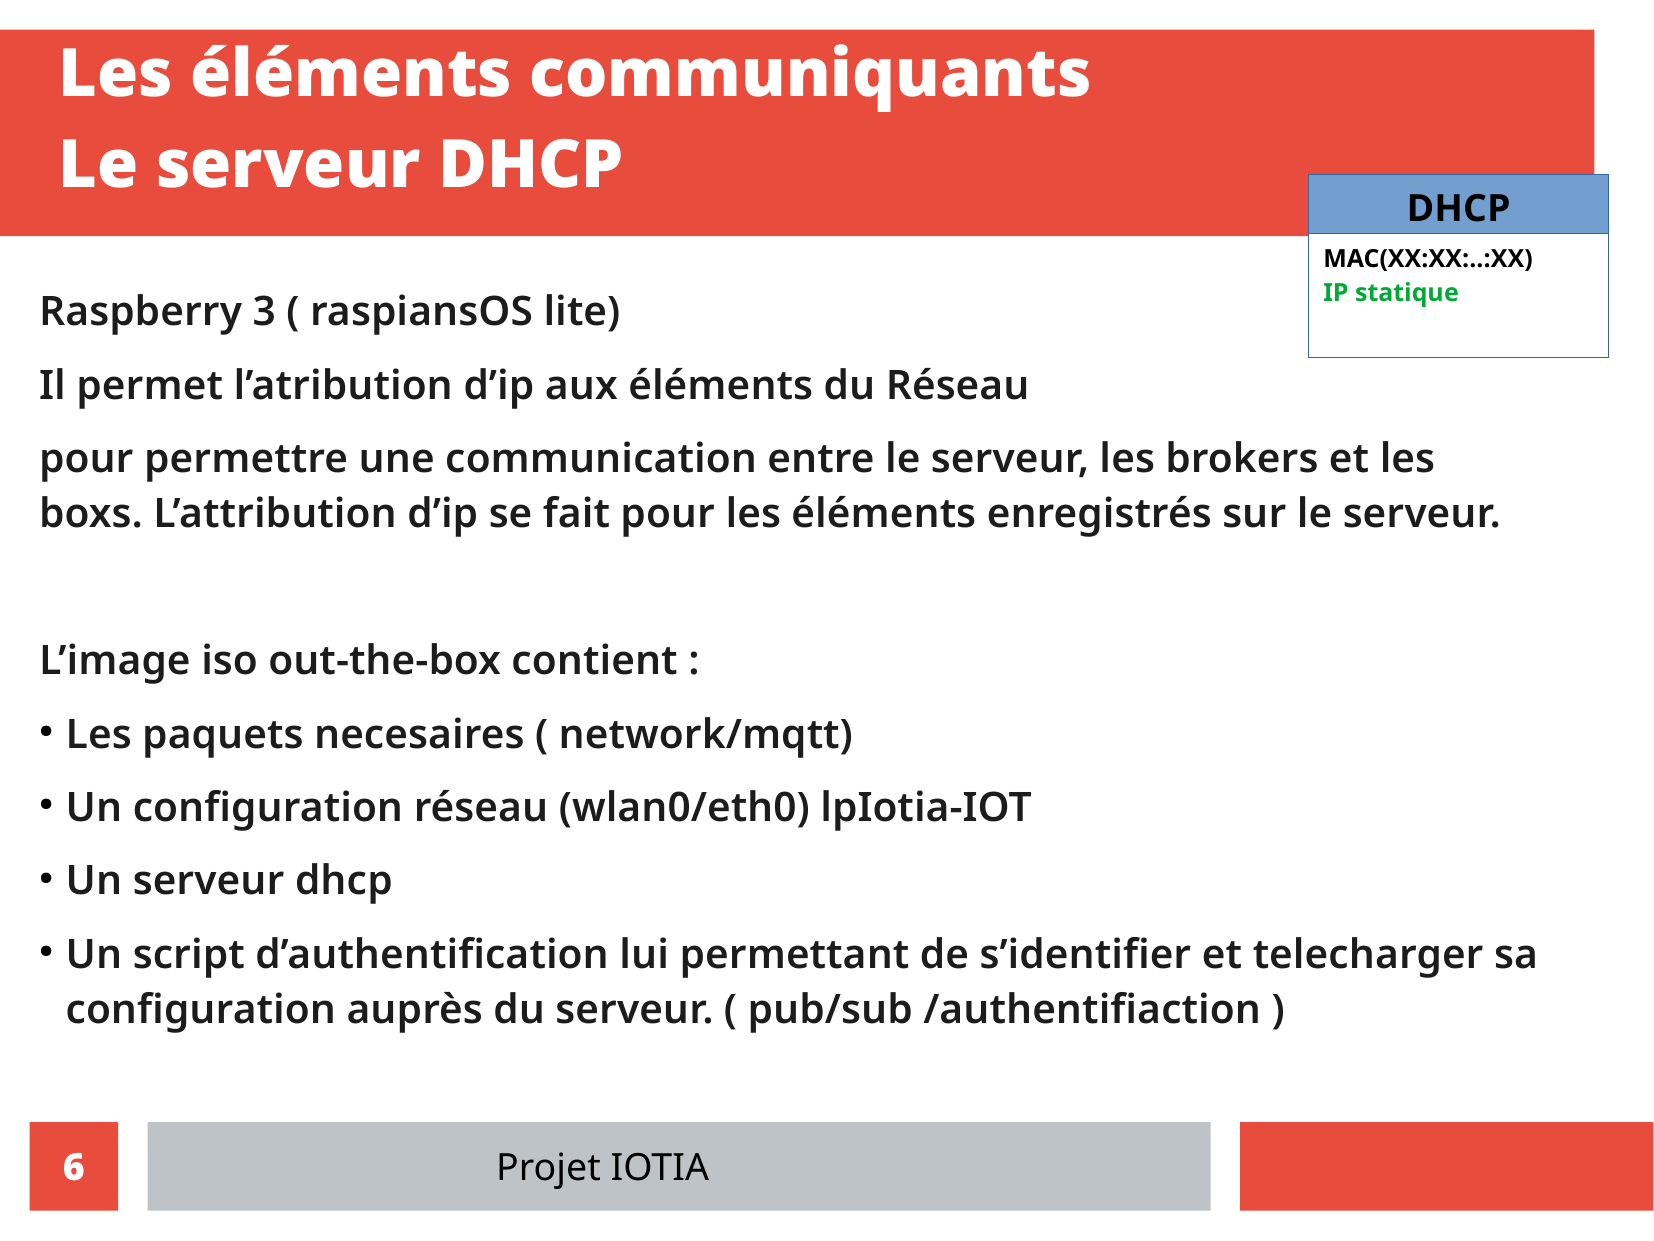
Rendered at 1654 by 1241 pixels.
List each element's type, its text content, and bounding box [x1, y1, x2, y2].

text_box MAC(XX:XX:..:XX) IP statique [1308, 233, 1609, 358]
list Raspberry 3 ( raspiansOS lite) Il permet l’atribution d’ip aux éléments du Réseau pour permettre une communication entre le serveur, les brokers et les boxs. L’attribution d’ip se fait pour les éléments enregistrés sur le serveur. L’image iso out-the-box contient : Les paquets necesaires ( network/mqtt) Un configuration réseau (wlan0/eth0) lpIotia-IOT Un serveur dhcp Un script d’authentification lui permettant de s’identifier et telecharger sa configuration auprès du serveur. ( pub/sub /authentifiaction ) [39, 282, 1546, 1051]
title Les éléments communiquants Le serveur DHCP [59, 59, 1595, 207]
text_box DHCP [1308, 174, 1609, 233]
